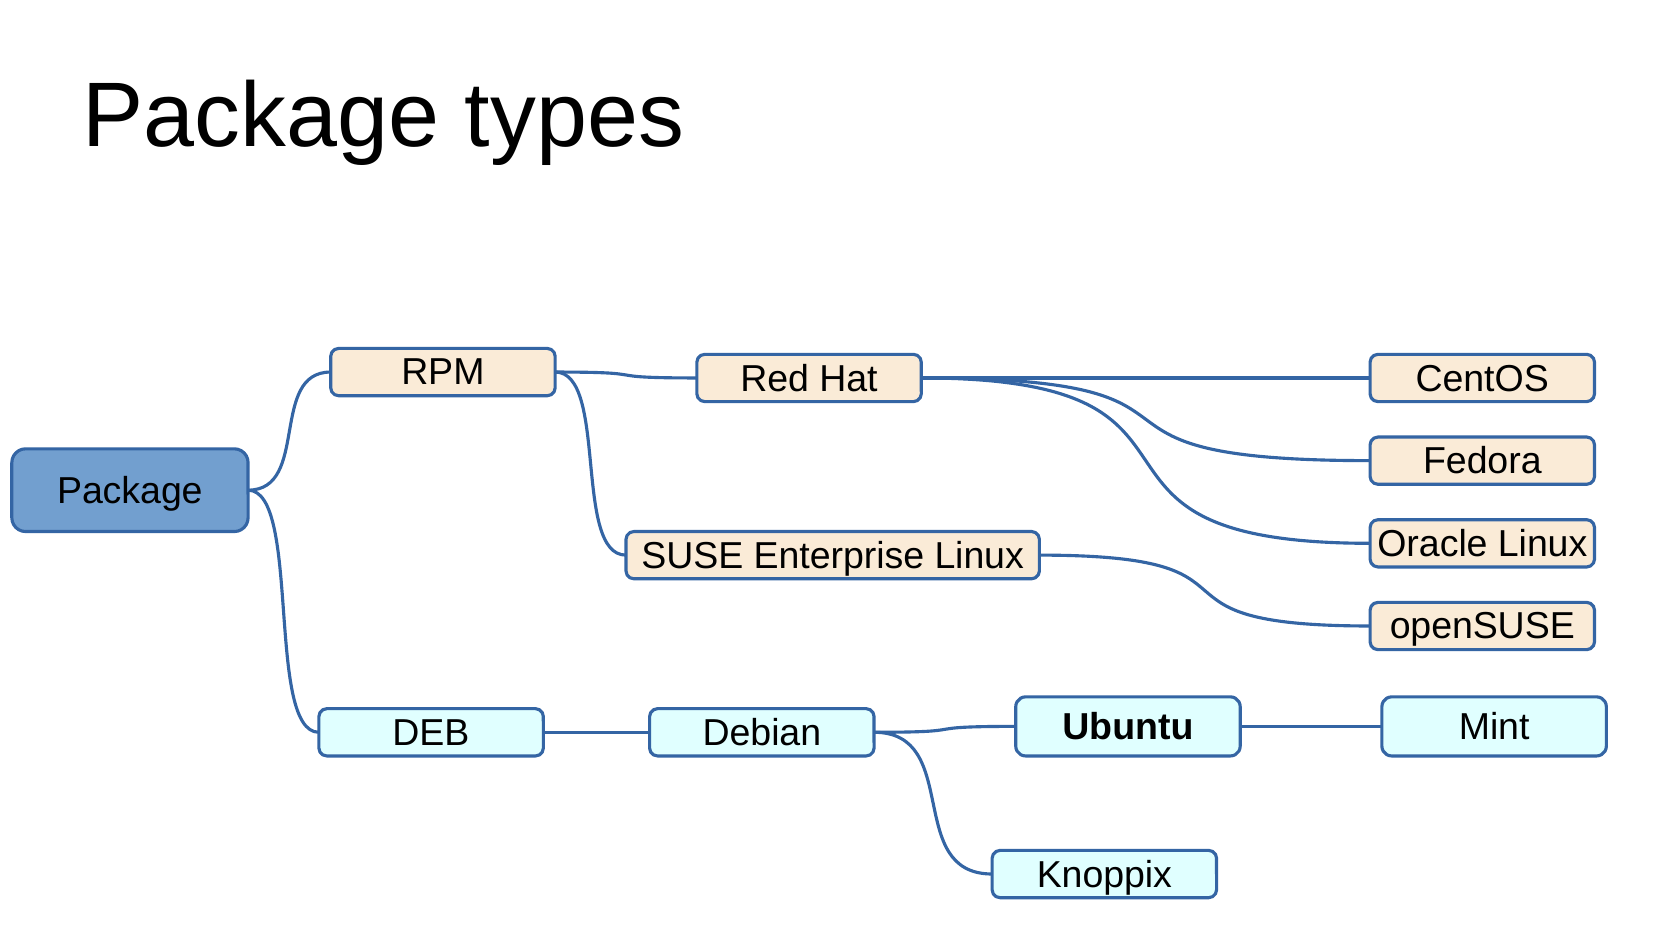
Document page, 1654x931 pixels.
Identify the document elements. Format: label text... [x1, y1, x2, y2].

text_box Knoppix [992, 850, 1217, 898]
text_box SUSE Enterprise Linux [625, 531, 1040, 579]
text_box DEB [318, 708, 544, 756]
text_box CentOS [1370, 354, 1595, 402]
text_box Red Hat [696, 354, 922, 402]
text_box openSUSE [1370, 602, 1595, 650]
title Package types [82, 37, 1571, 193]
text_box Ubuntu [1015, 696, 1241, 756]
text_box Oracle Linux [1370, 519, 1595, 567]
text_box Fedora [1370, 437, 1595, 485]
text_box RPM [330, 348, 556, 396]
text_box Mint [1381, 696, 1607, 756]
text_box Package [11, 448, 249, 532]
text_box Debian [649, 708, 875, 756]
